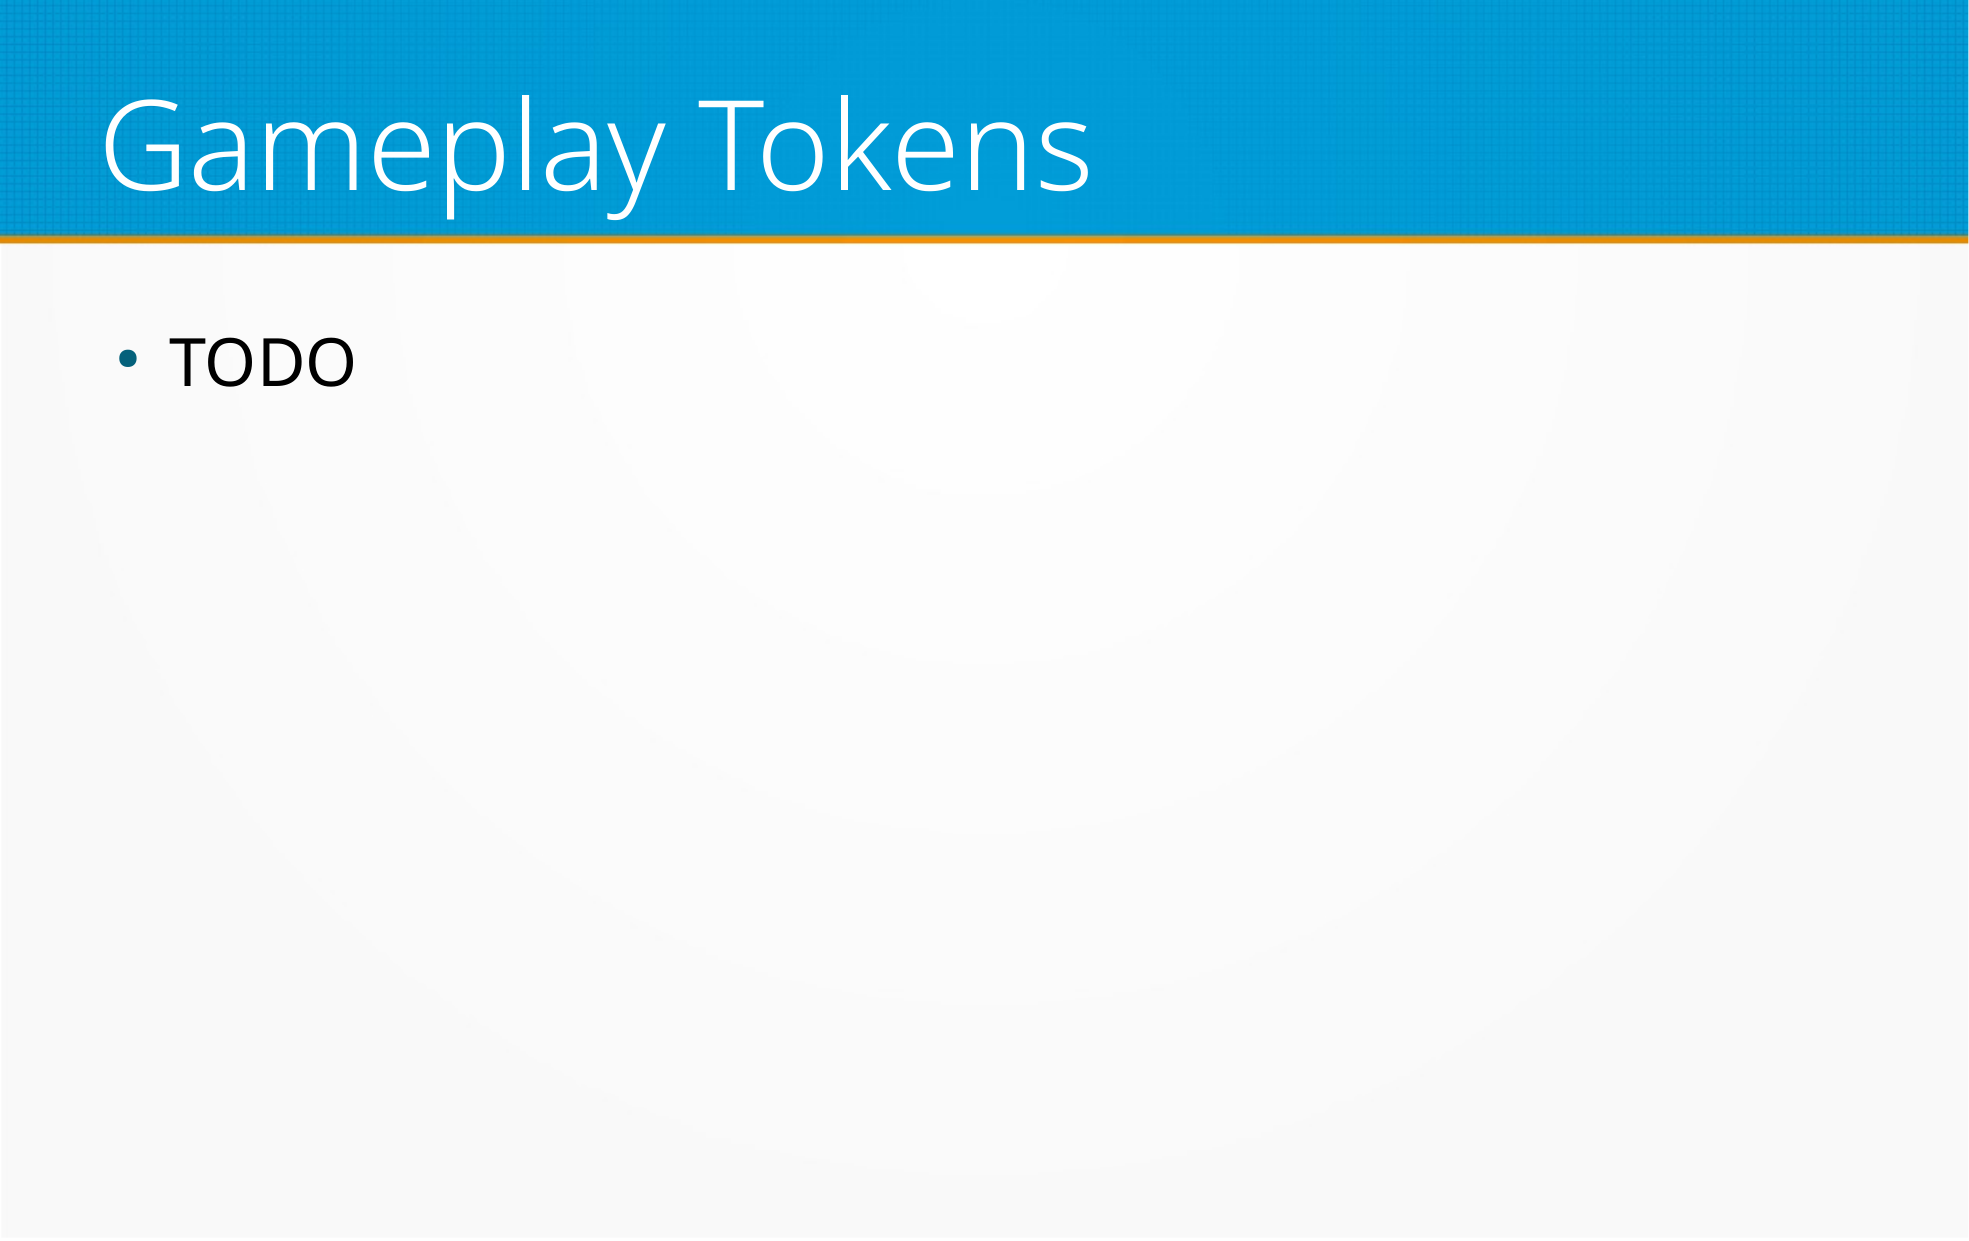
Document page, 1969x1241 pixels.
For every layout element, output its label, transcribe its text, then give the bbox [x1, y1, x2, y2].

title Gameplay Tokens [98, 19, 1870, 227]
picture [0, 233, 1969, 1241]
list TODO [98, 315, 1861, 1081]
